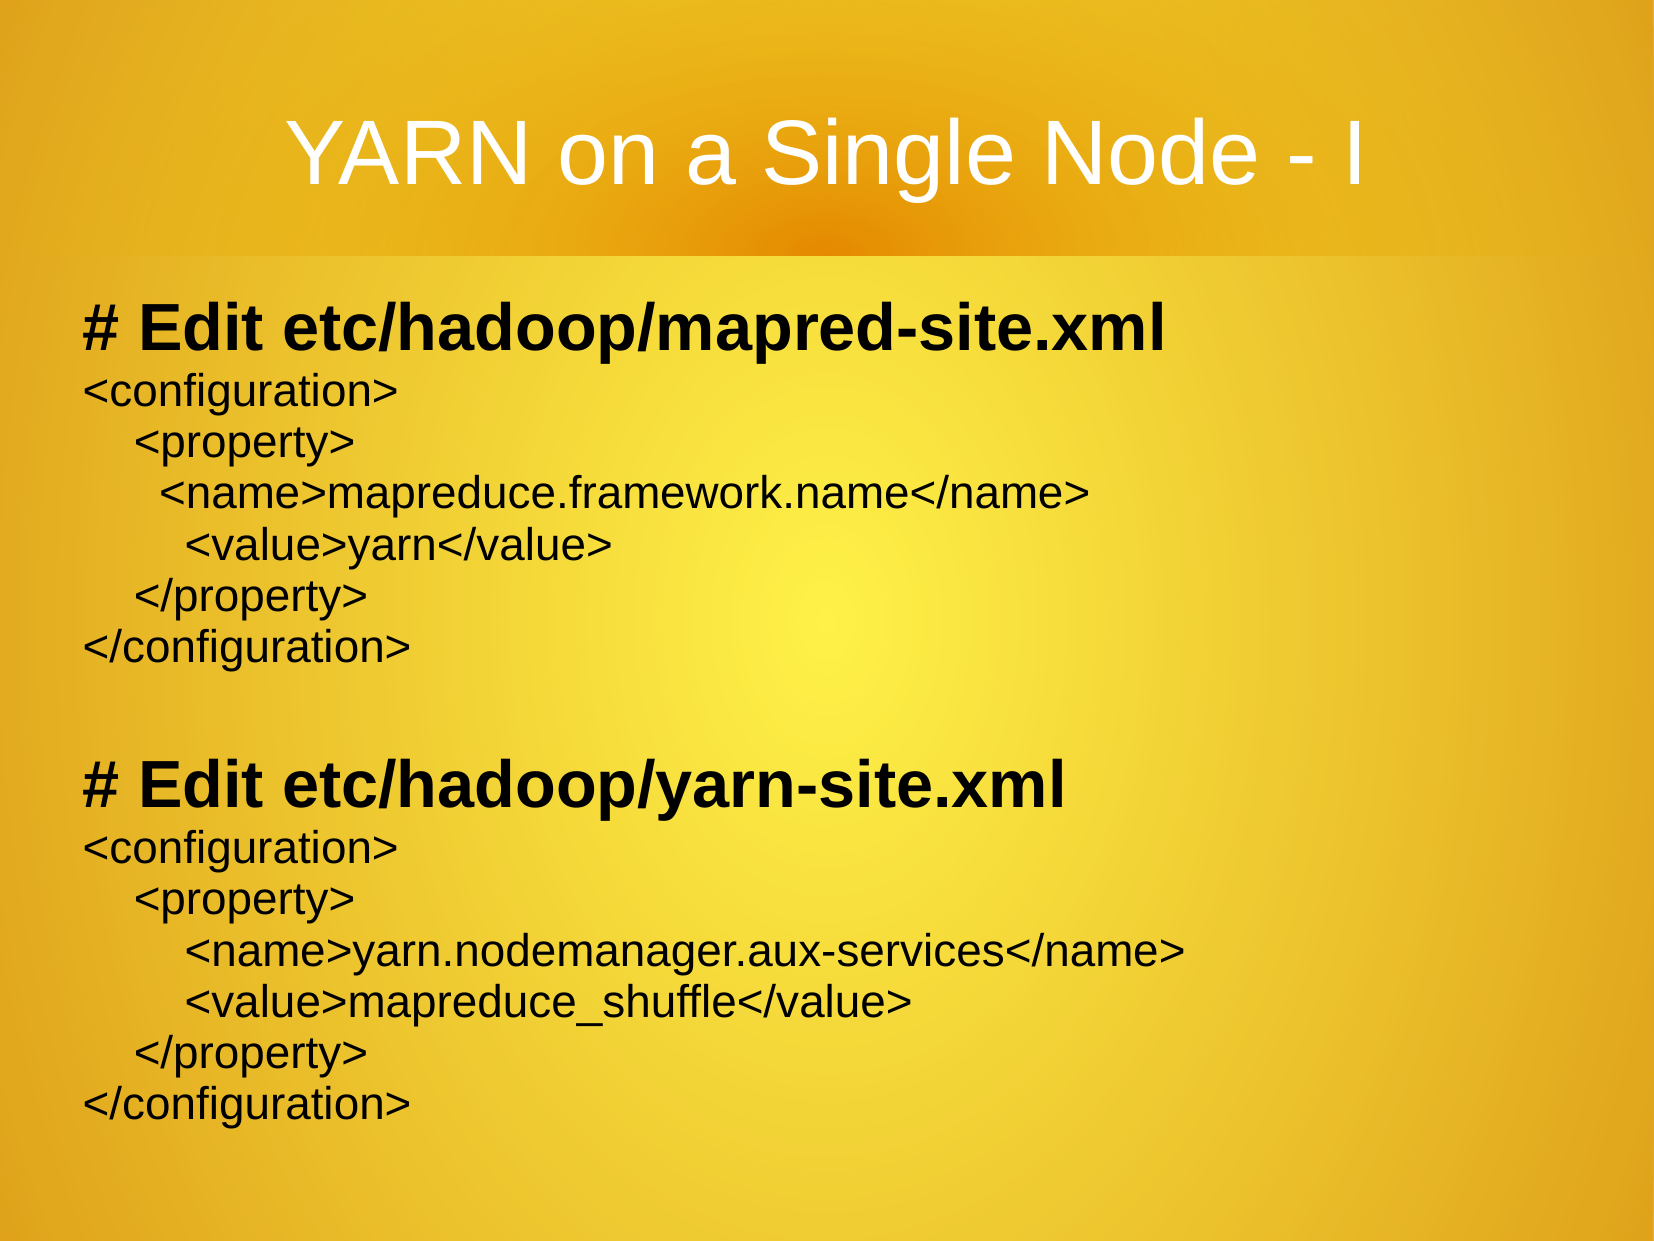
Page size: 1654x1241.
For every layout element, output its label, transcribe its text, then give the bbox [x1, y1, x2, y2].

title YARN on a Single Node - I [82, 49, 1571, 257]
subtitle # Edit etc/hadoop/mapred-site.xml <configuration> <property> <name>mapreduce.framework.name</name> <value>yarn</value> </property> </configuration> # Edit etc/hadoop/yarn-site.xml <configuration> <property> <name>yarn.nodemanager.aux-services</name> <value>mapreduce_shuffle</value> </property> </configuration> [82, 290, 1571, 1130]
